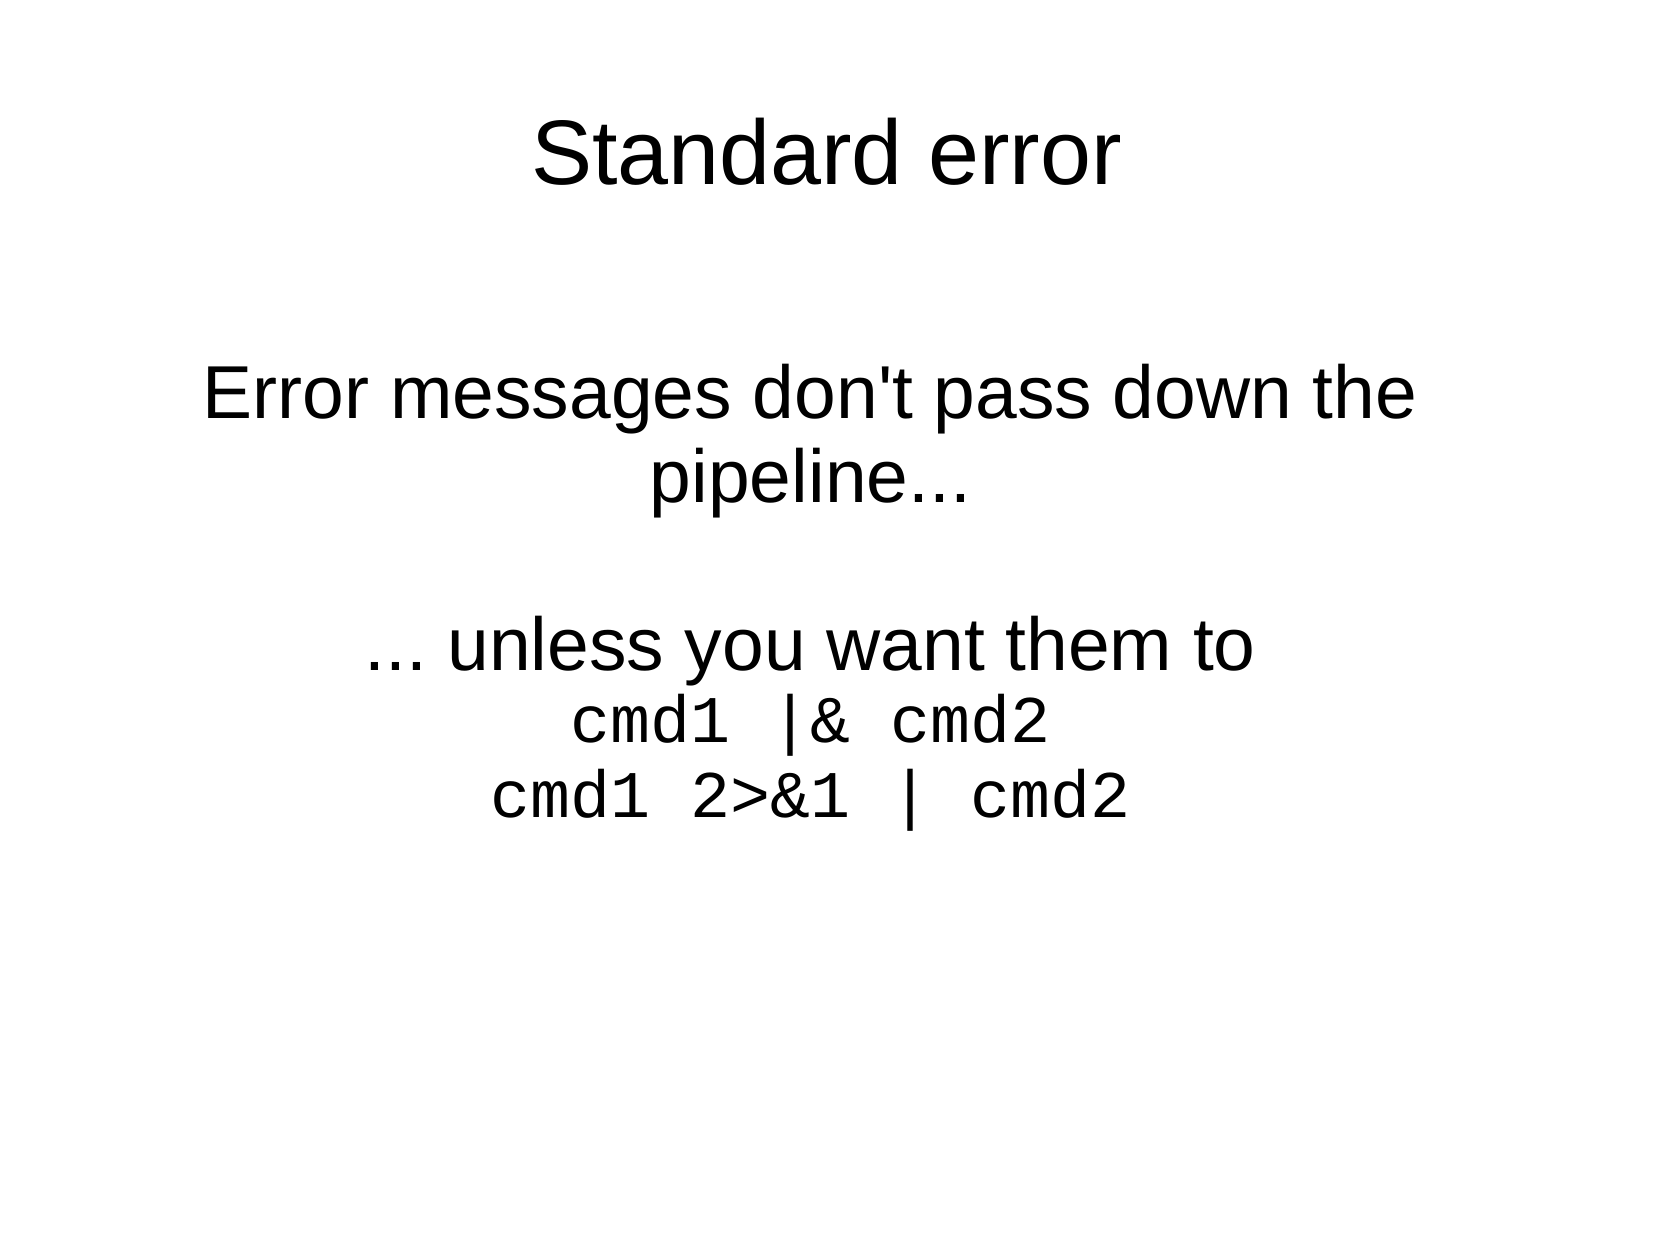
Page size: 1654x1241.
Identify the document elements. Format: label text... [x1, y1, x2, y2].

title Standard error [82, 49, 1571, 257]
text_box Error messages don't pass down the pipeline... ... unless you want them to cmd1 |& cmd2 cmd1 2>&1 | cmd2 [82, 290, 1538, 1010]
